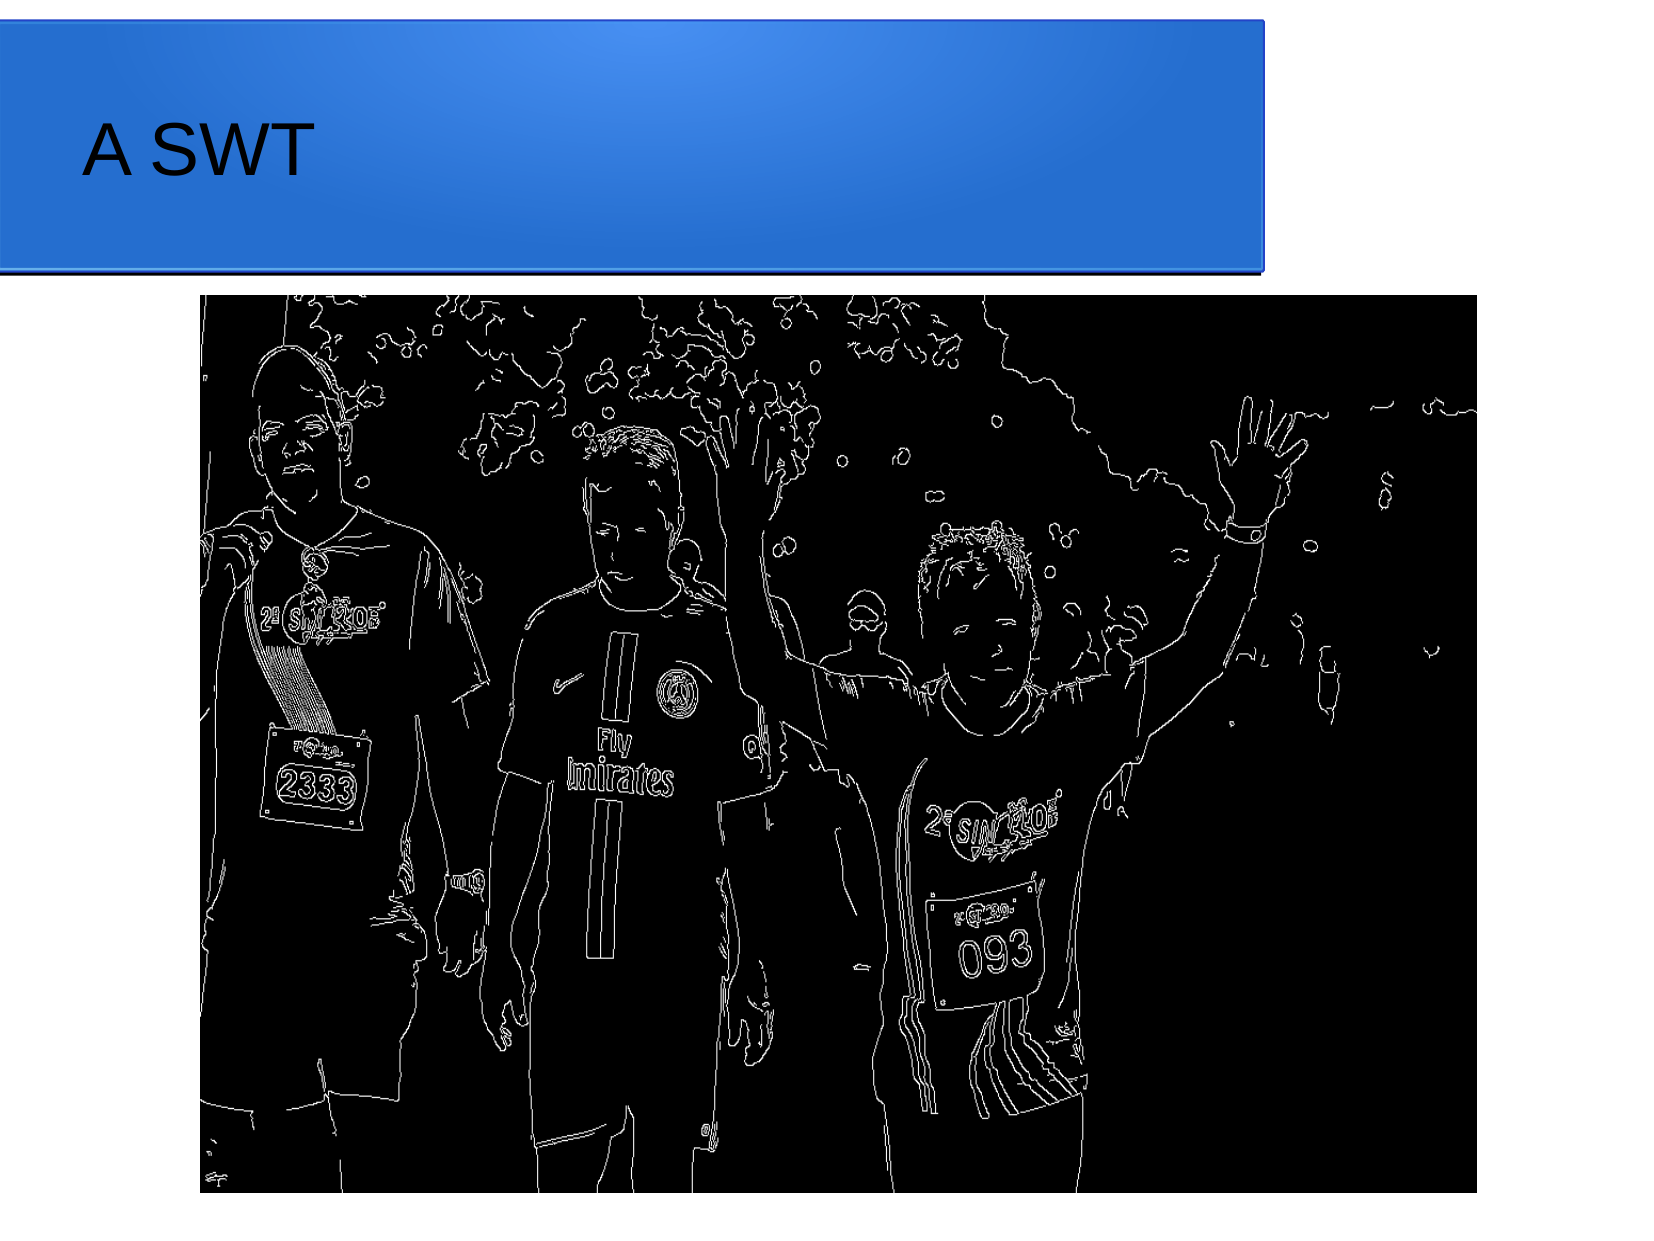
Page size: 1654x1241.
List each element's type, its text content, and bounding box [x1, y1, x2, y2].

picture [200, 295, 1477, 1193]
title A SWT [82, 47, 1235, 252]
